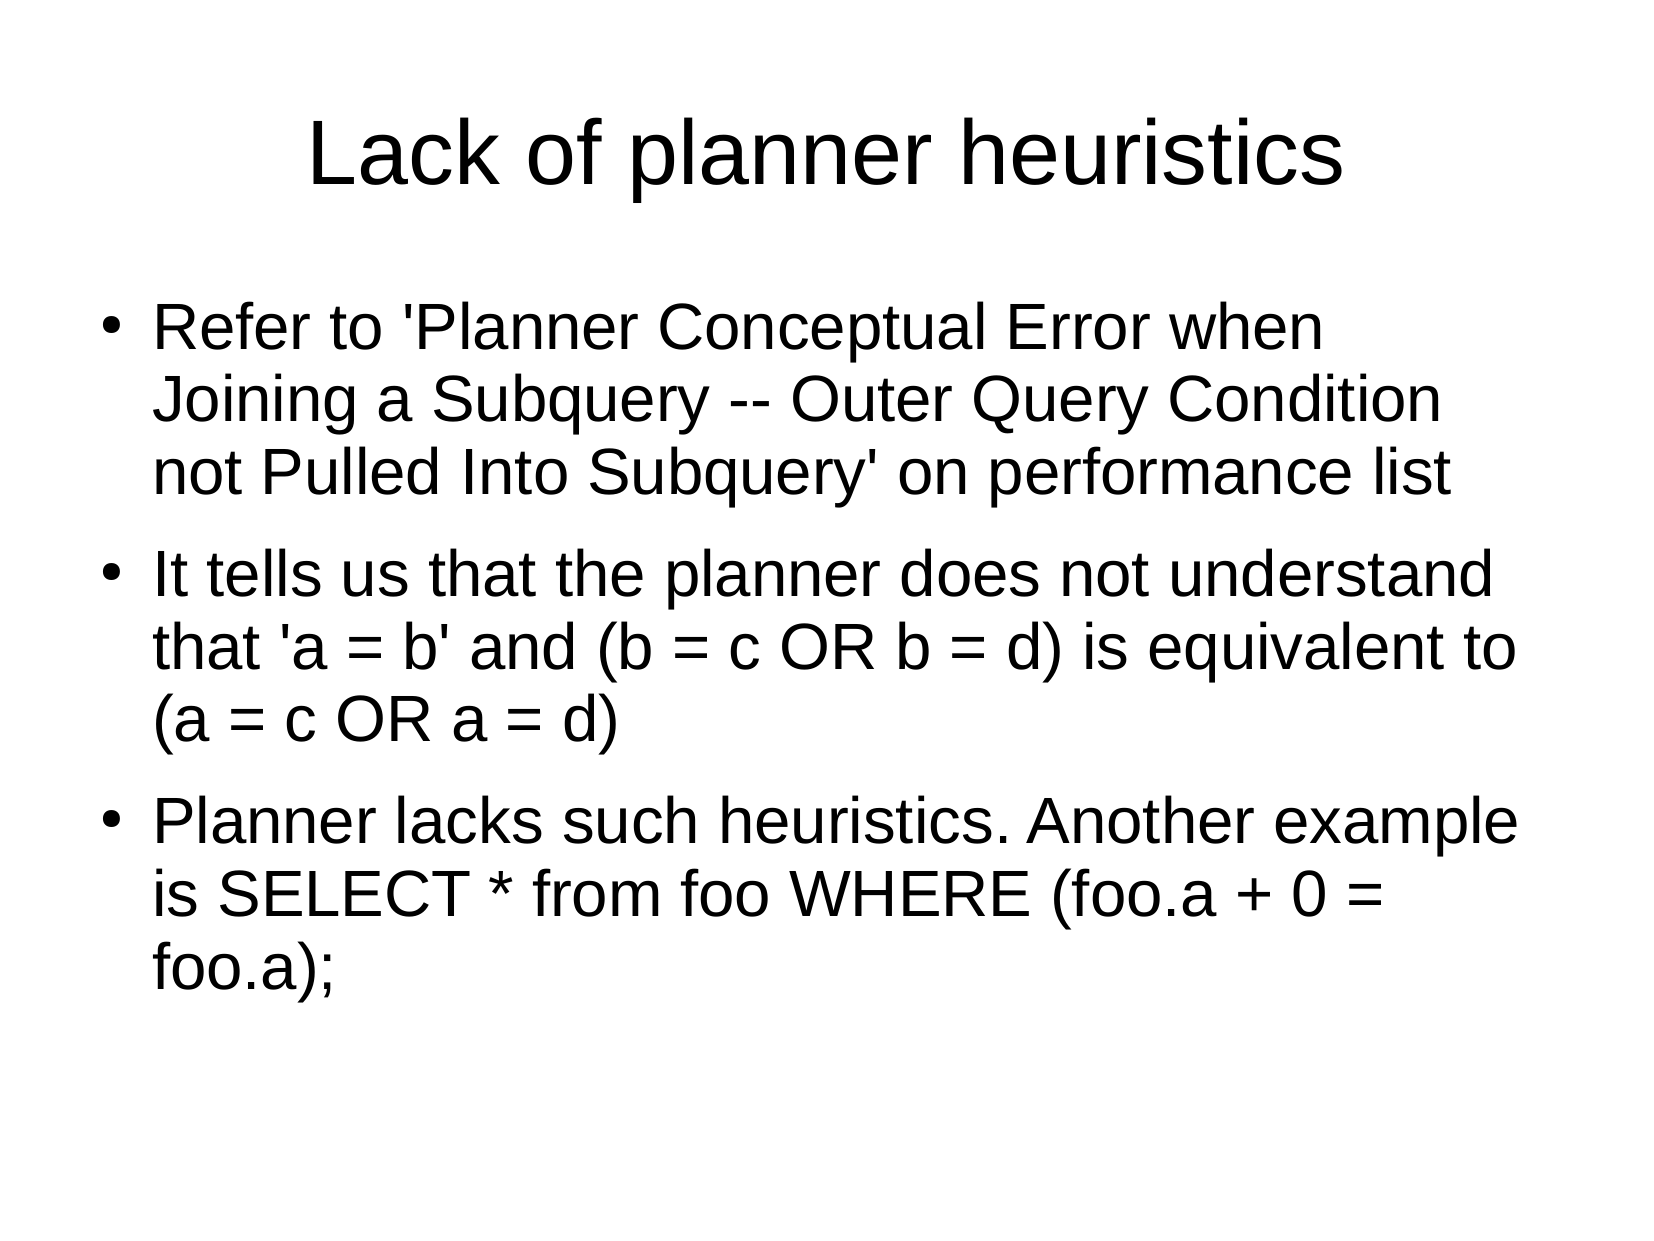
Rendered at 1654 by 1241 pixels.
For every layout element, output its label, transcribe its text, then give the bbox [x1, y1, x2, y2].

title Lack of planner heuristics [82, 49, 1571, 257]
list Refer to 'Planner Conceptual Error when Joining a Subquery -- Outer Query Condition not Pulled Into Subquery' on performance list It tells us that the planner does not understand that 'a = b' and (b = c OR b = d) is equivalent to (a = c OR a = d) Planner lacks such heuristics. Another example is SELECT * from foo WHERE (foo.a + 0 = foo.a); [82, 290, 1538, 1010]
